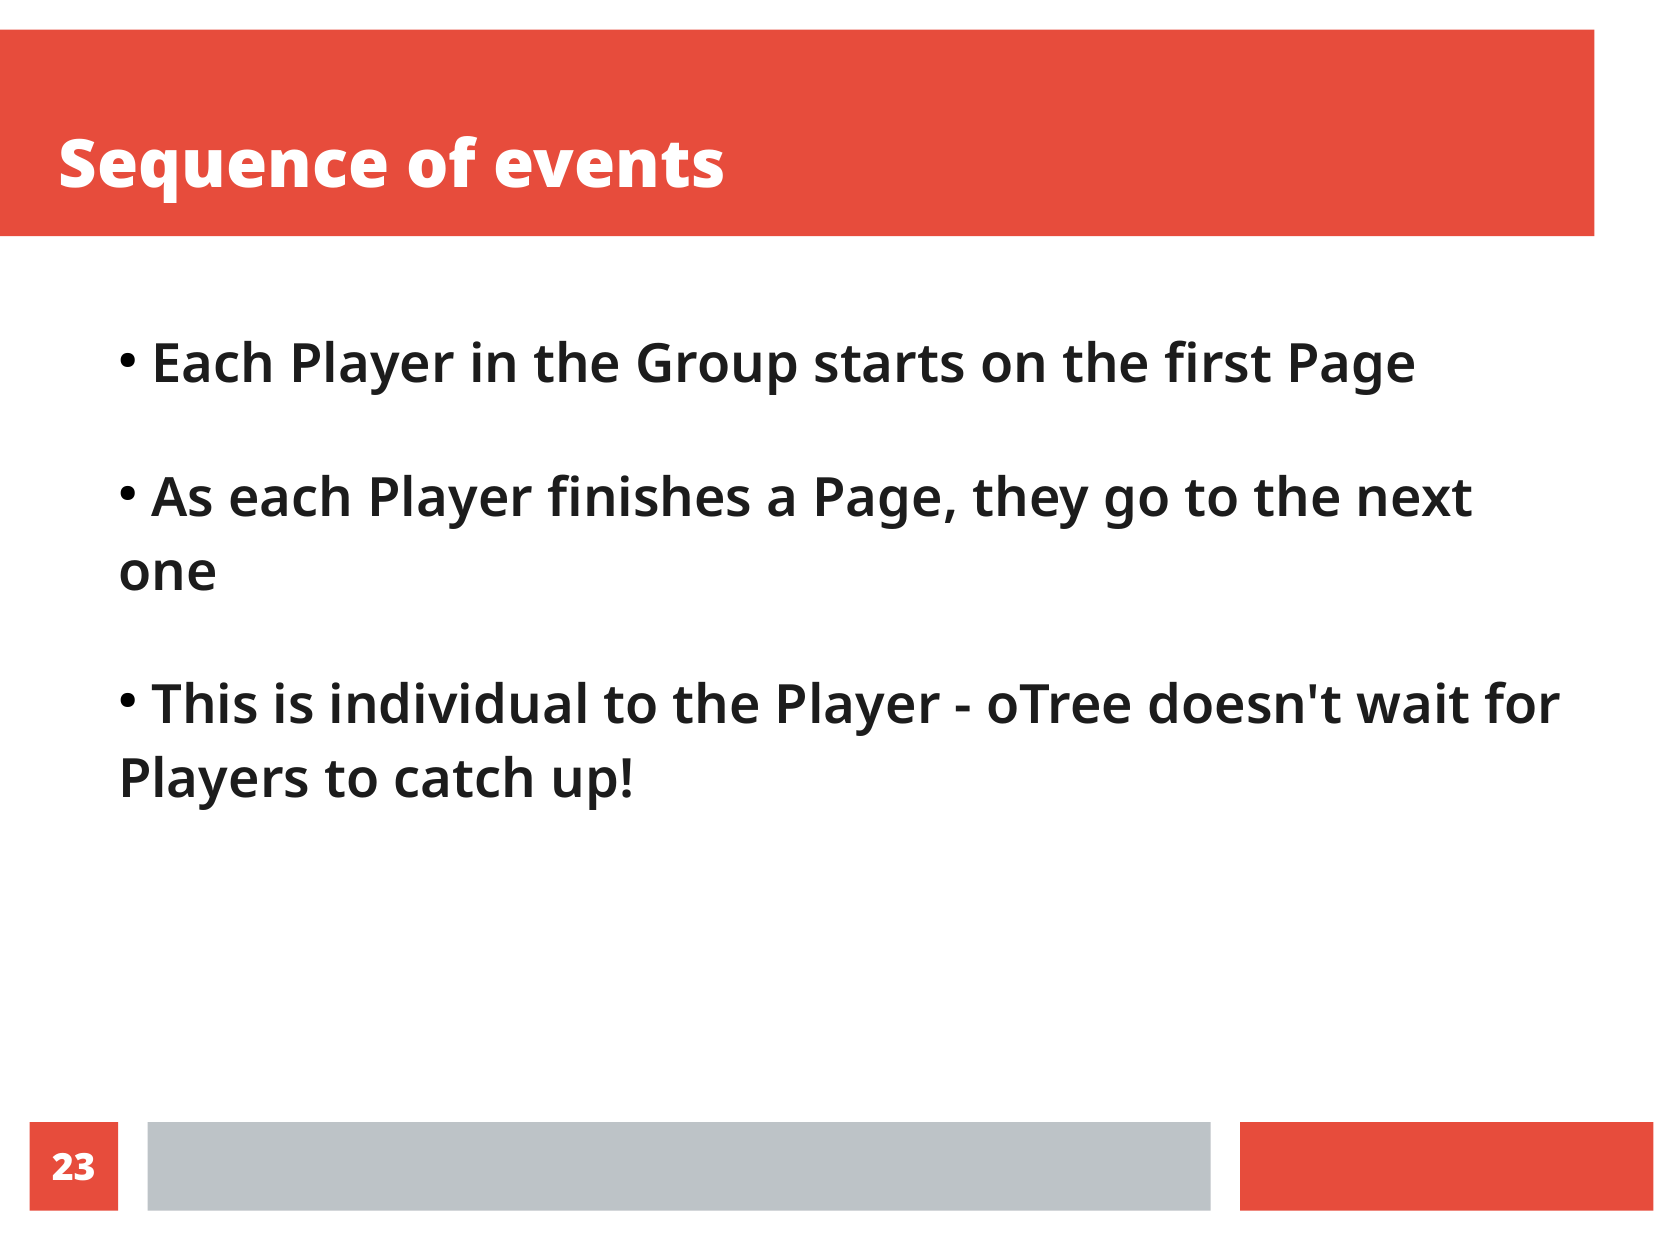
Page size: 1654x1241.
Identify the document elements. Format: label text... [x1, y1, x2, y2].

title Sequence of events [59, 59, 1595, 207]
list Each Player in the Group starts on the first Page As each Player finishes a Page, they go to the next one This is individual to the Player - oTree doesn't wait for Players to catch up! [59, 324, 1565, 1093]
